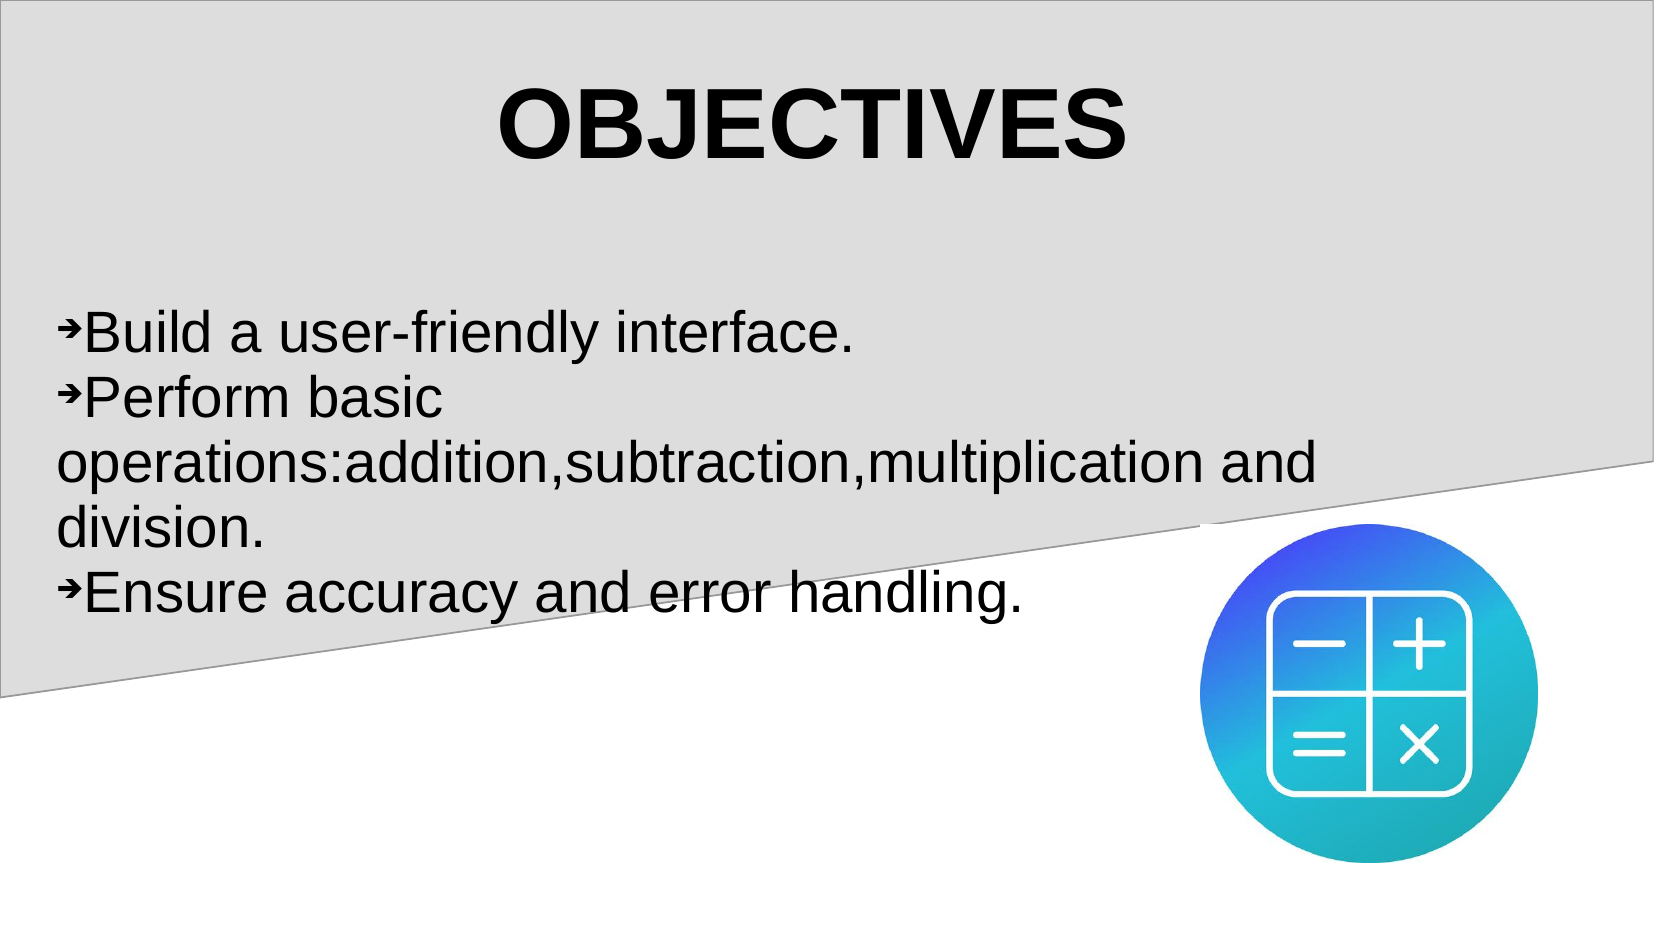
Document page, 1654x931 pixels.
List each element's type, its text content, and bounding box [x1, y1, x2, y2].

title OBJECTIVES [75, 68, 1552, 226]
picture [1200, 524, 1538, 863]
subtitle Build a user-friendly interface. Perform basic operations:addition,subtraction,multiplication and division. Ensure accuracy and error handling. [56, 300, 1501, 844]
